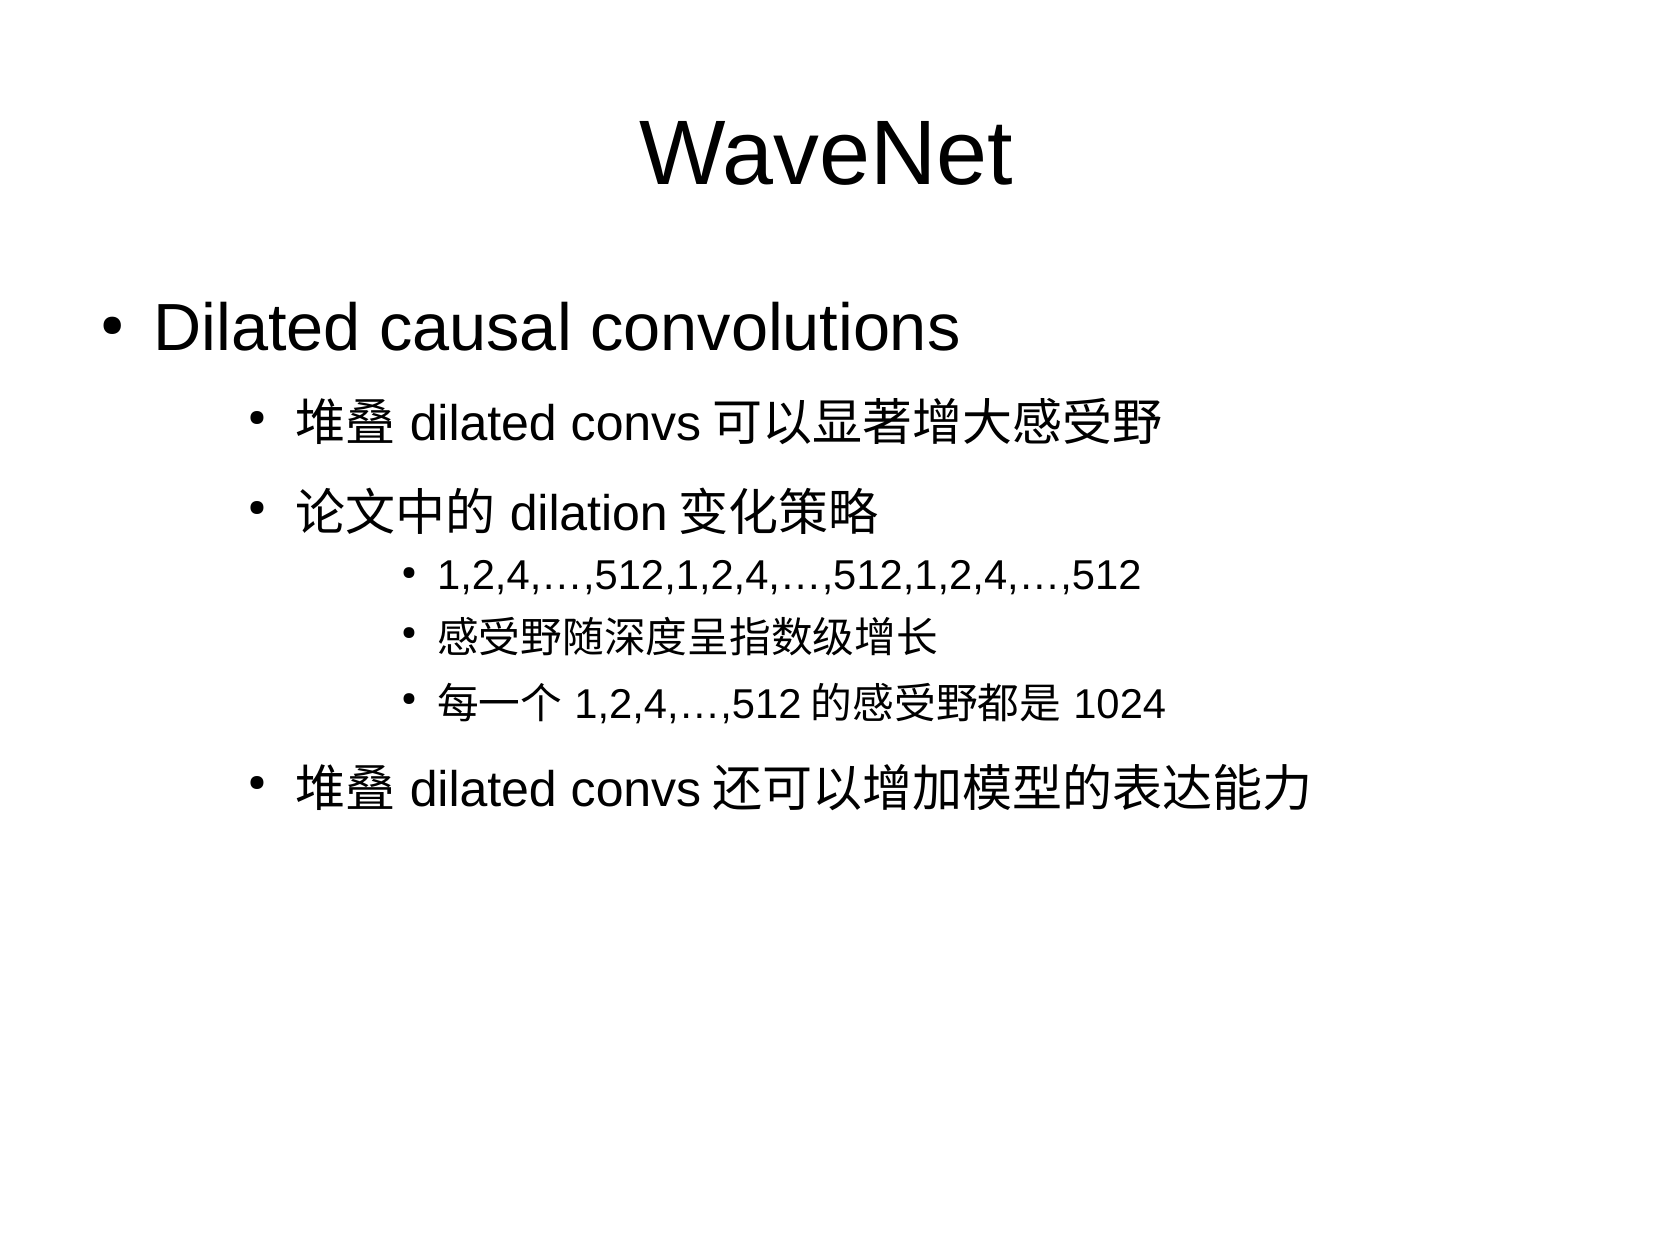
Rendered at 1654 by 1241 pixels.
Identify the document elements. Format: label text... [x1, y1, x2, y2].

list Dilated causal convolutions 堆叠dilated convs可以显著增大感受野 论文中的dilation变化策略 1,2,4,…,512,1,2,4,…,512,1,2,4,…,512 感受野随深度呈指数级增长 每一个1,2,4,…,512的感受野都是1024 堆叠dilated convs还可以增加模型的表达能力 [82, 290, 1571, 1156]
title WaveNet [82, 49, 1571, 257]
